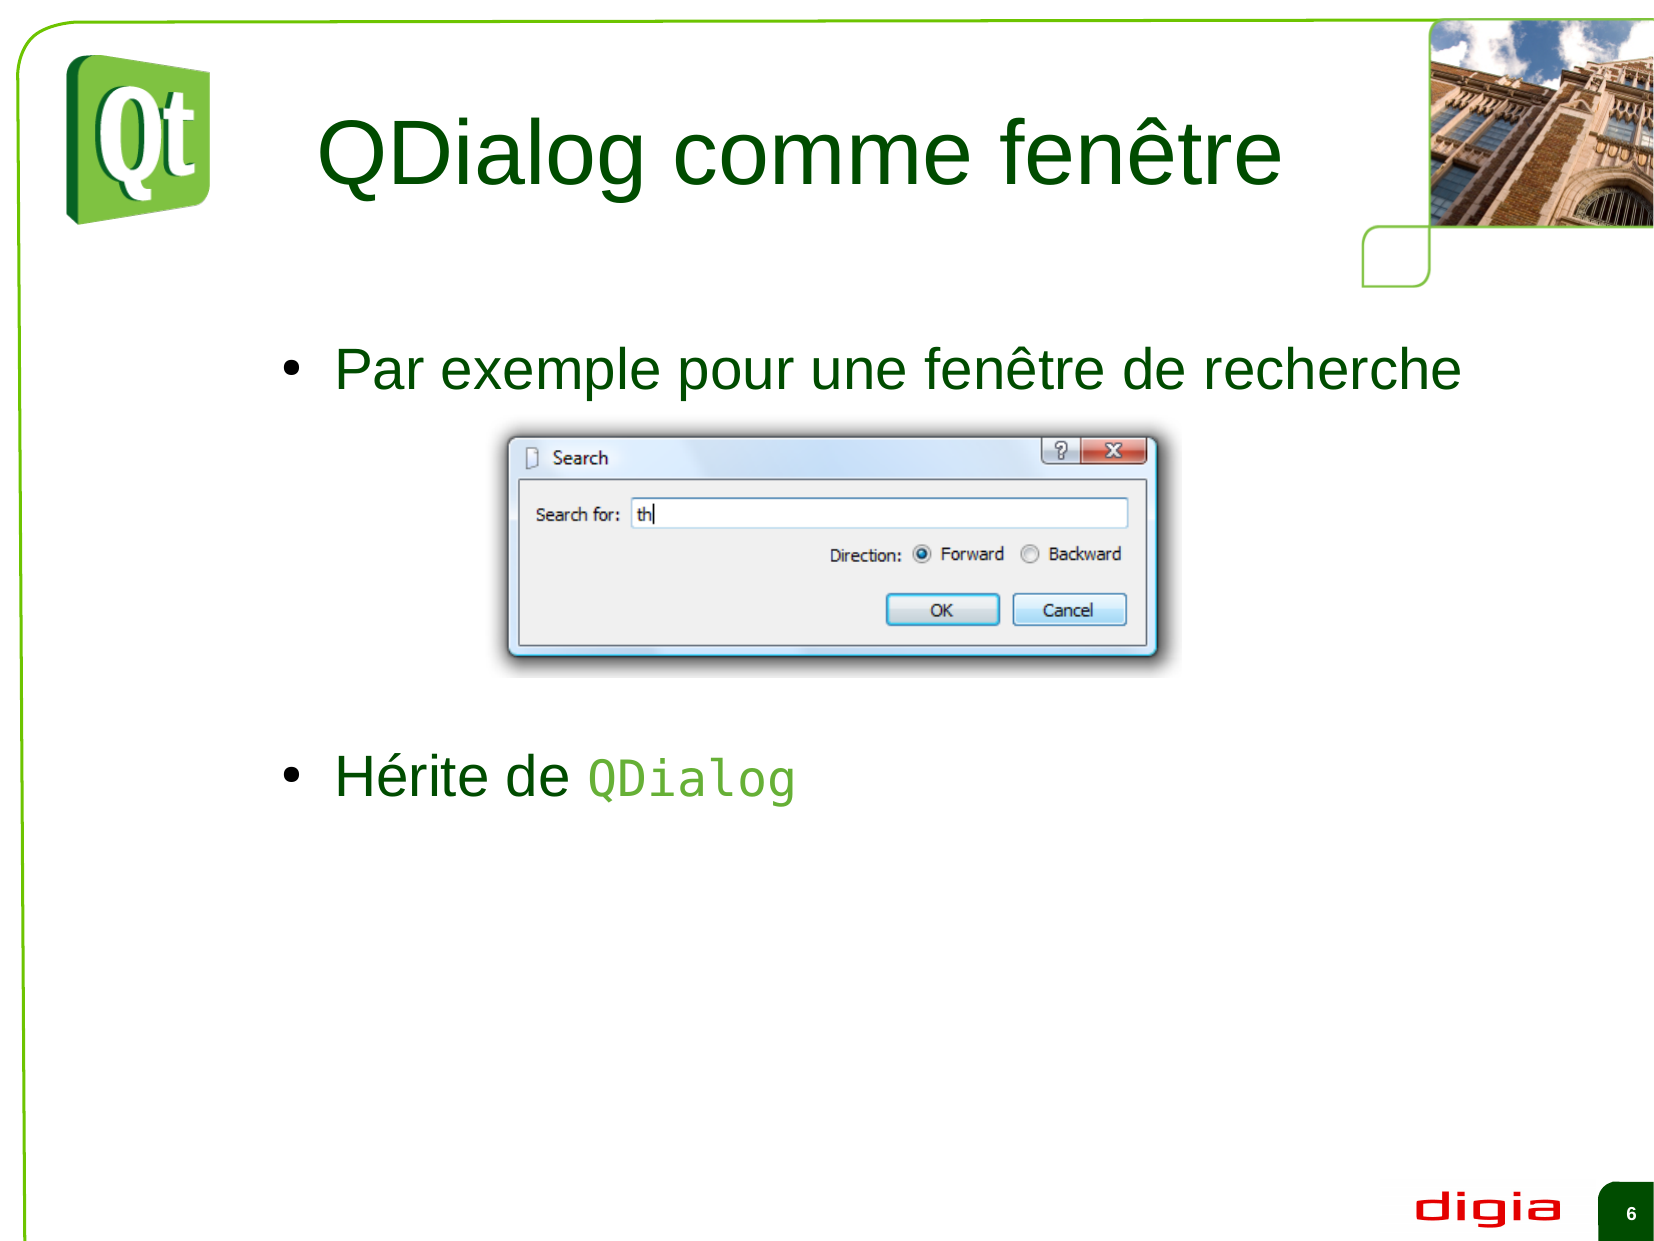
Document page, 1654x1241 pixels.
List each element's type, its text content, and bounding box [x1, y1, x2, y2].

picture [484, 413, 1182, 678]
picture [1380, 1179, 1596, 1241]
picture [66, 55, 210, 225]
picture [1338, 7, 1654, 308]
title QDialog comme fenêtre [263, 49, 1338, 257]
list Par exemple pour une fenêtre de recherche Hérite de QDialog [263, 336, 1582, 1100]
